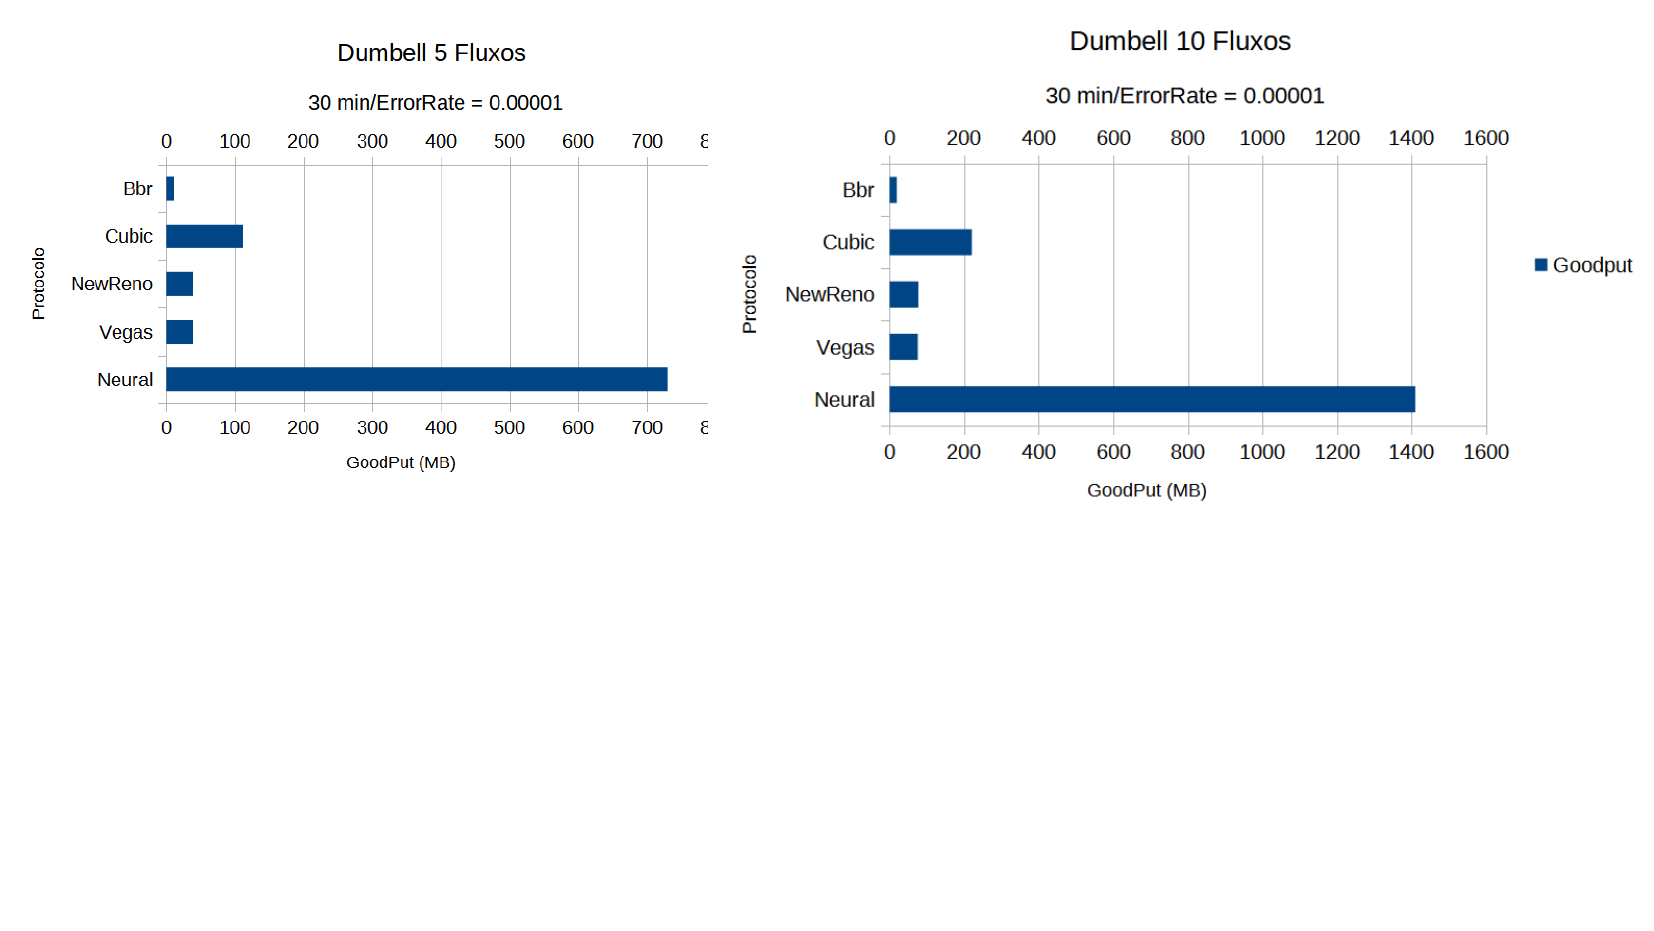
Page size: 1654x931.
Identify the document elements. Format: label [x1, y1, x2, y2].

picture [0, 0, 1654, 532]
